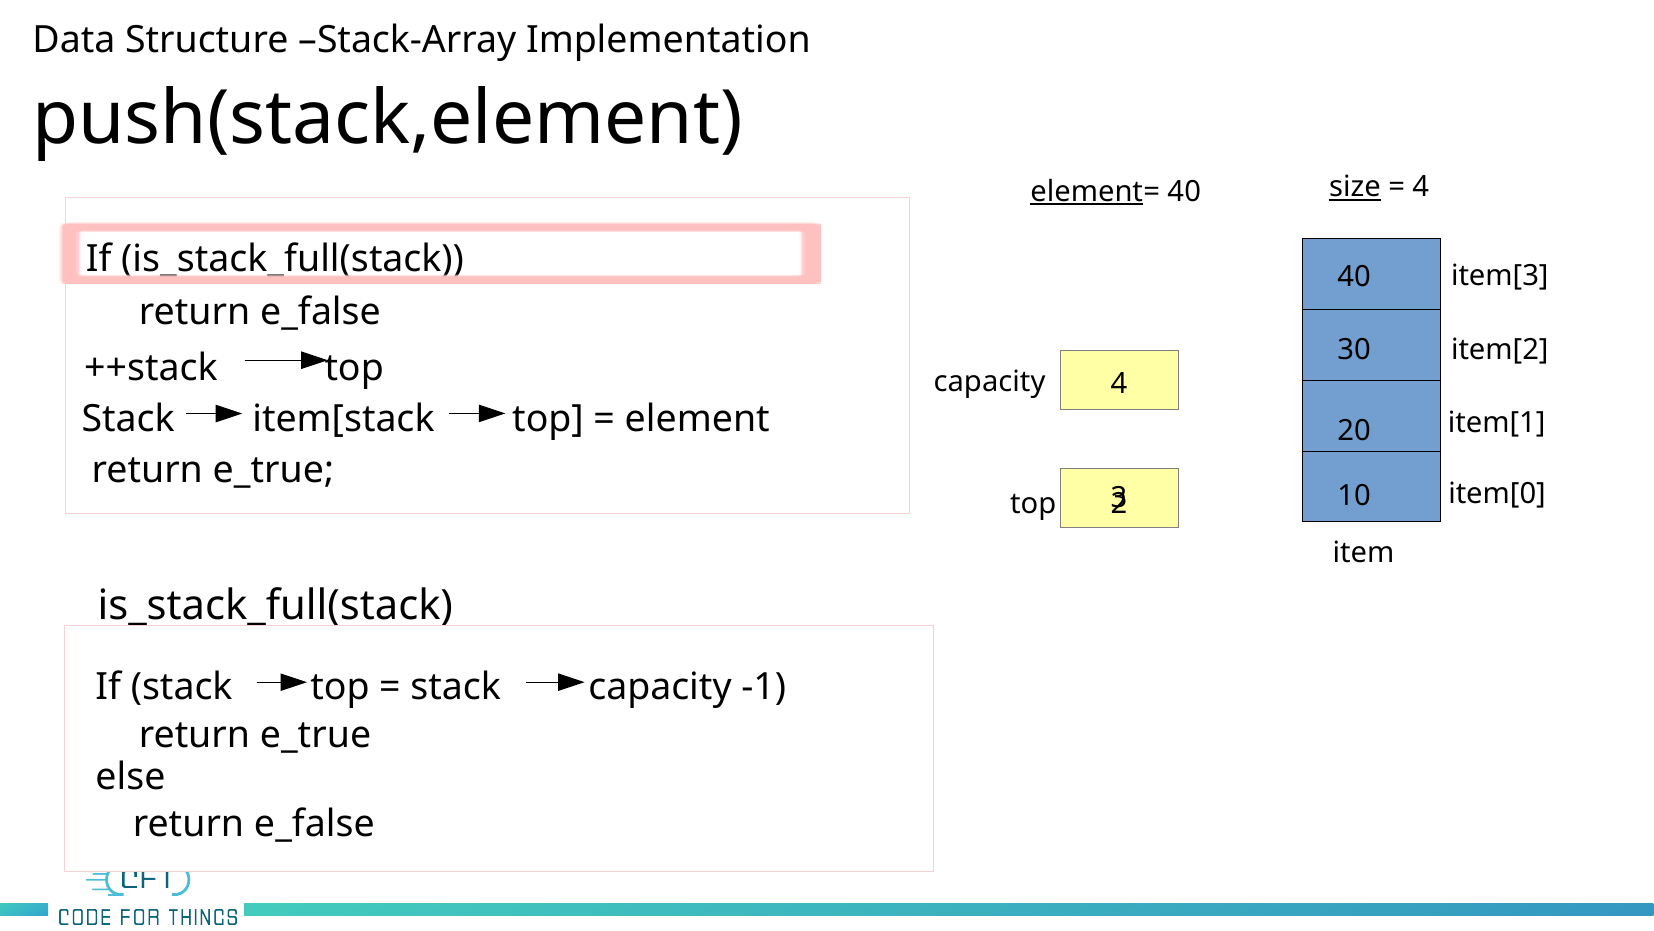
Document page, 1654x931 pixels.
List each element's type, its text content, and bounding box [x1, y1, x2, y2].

text_box is_stack_full(stack) [82, 566, 626, 625]
text_box [1060, 468, 1095, 474]
text_box 3 [1095, 468, 1179, 518]
text_box top [995, 474, 1102, 532]
text_box item[3] [1441, 246, 1575, 330]
text_box return e_false [118, 789, 406, 848]
text_box [65, 197, 910, 514]
text_box return e_true [124, 699, 399, 759]
text_box ++stack top [69, 332, 508, 392]
text_box [1060, 350, 1179, 410]
text_box size = 4 [1314, 166, 1510, 215]
text_box If (stack top = stack capacity -1) [70, 652, 910, 712]
text_box item [1317, 523, 1419, 573]
text_box [1102, 524, 1179, 528]
text_box item[2] [1441, 330, 1575, 405]
text_box item[1] [1441, 405, 1572, 478]
text_box item[0] [1433, 478, 1572, 549]
text_box else [70, 741, 189, 801]
text_box [65, 284, 124, 383]
picture [59, 846, 237, 925]
text_box 30 [1322, 321, 1406, 371]
text_box Stack item[stack top] = element [47, 383, 839, 443]
text_box 2 [1095, 518, 1179, 524]
picture [59, 222, 821, 284]
text_box return e_true; [76, 443, 449, 502]
text_box capacity [918, 352, 1085, 410]
title Data Structure –Stack-Array Implementation push(stack,element) [32, 12, 1536, 166]
text_box [64, 625, 934, 872]
text_box 40 [1322, 248, 1406, 298]
text_box 4 [1095, 354, 1155, 404]
text_box [1302, 238, 1441, 522]
text_box 10 [1322, 466, 1406, 516]
text_box If (is_stack_full(stack)) [412, 284, 532, 290]
text_box 20 [1322, 401, 1406, 451]
text_box element= 40 [1015, 166, 1270, 212]
text_box return e_false [124, 284, 412, 332]
